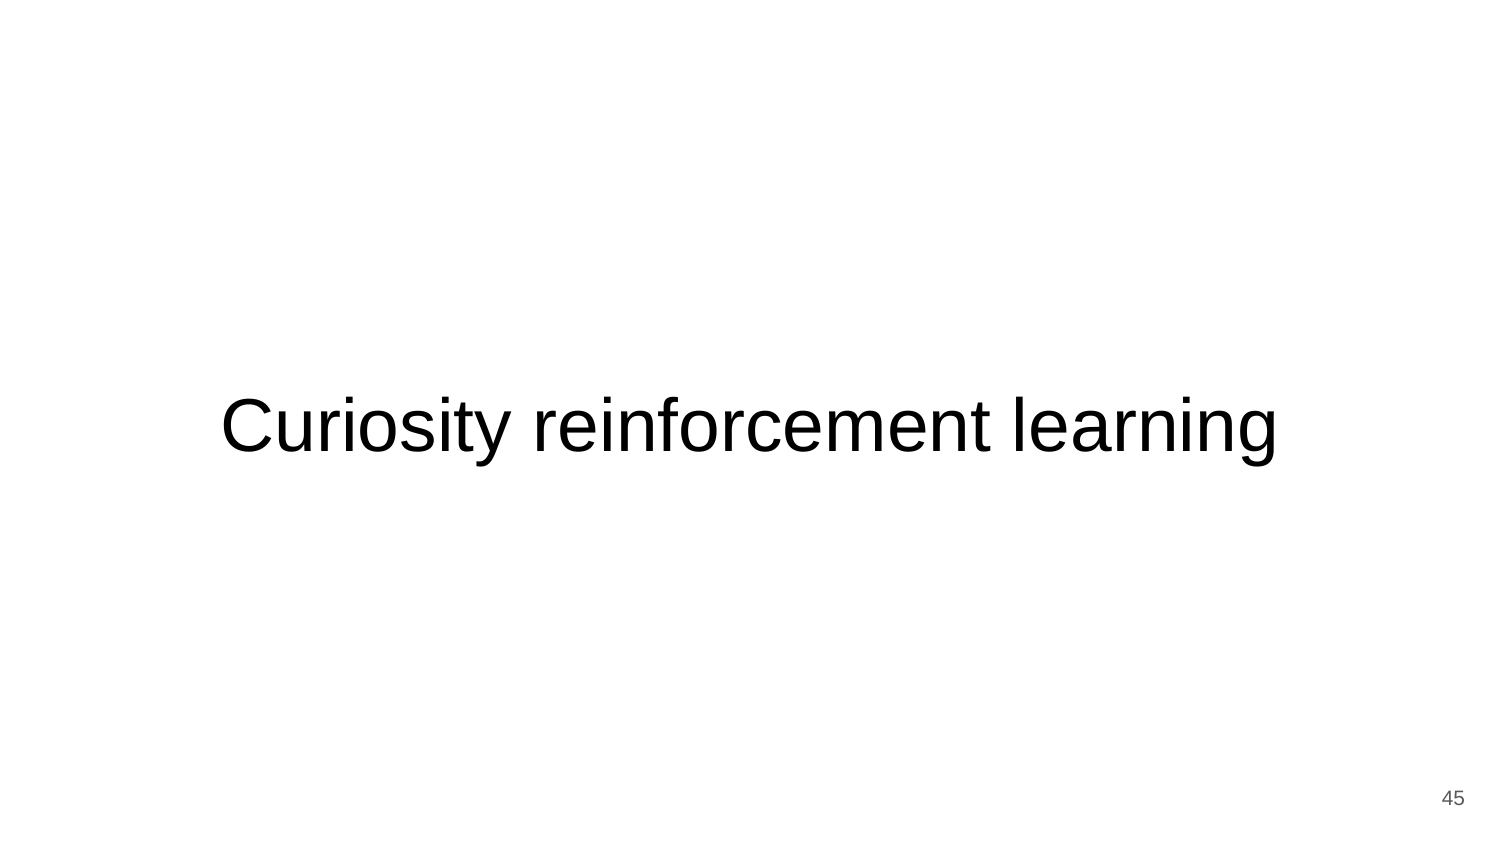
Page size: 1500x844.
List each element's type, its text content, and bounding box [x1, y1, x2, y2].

title Curiosity reinforcement learning [51, 352, 1449, 491]
slide_number <number> [1389, 764, 1480, 830]
